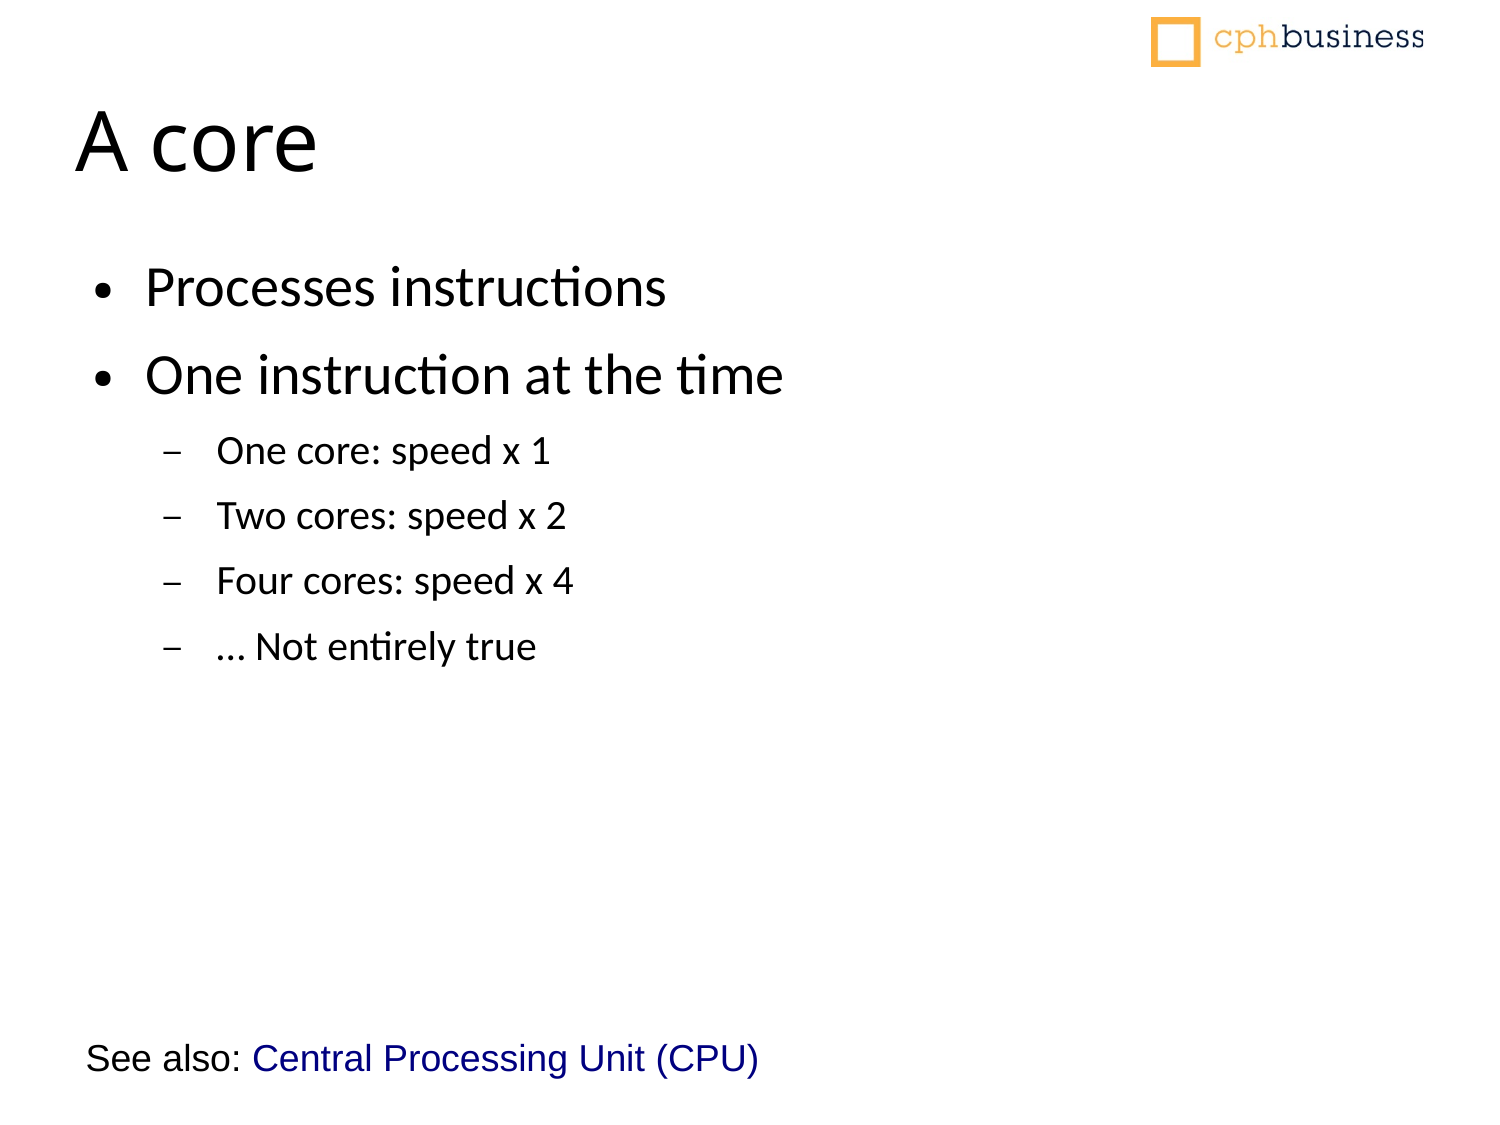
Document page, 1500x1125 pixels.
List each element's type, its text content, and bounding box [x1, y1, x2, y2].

title A core [75, 44, 1425, 233]
list Processes instructions One instruction at the time One core: speed x 1 Two cores: speed x 2 Four cores: speed x 4 … Not entirely true [75, 263, 1425, 815]
picture [1151, 17, 1424, 44]
text_box See also: Central Processing Unit (CPU) [70, 1029, 1418, 1087]
